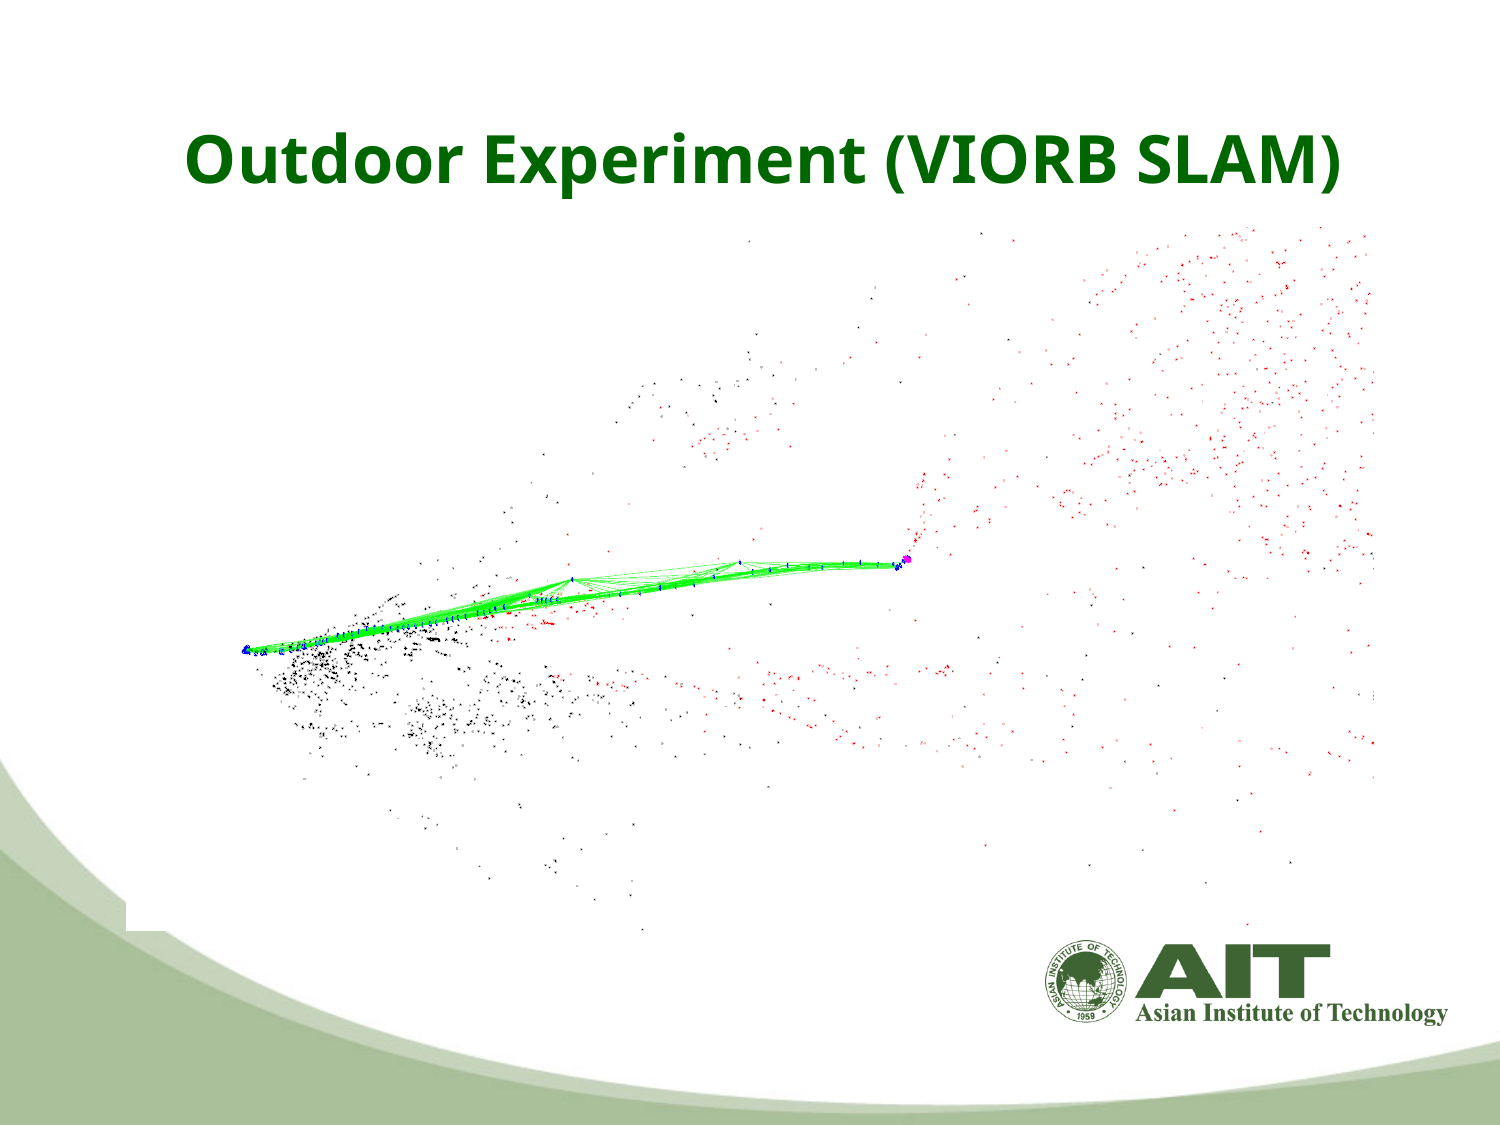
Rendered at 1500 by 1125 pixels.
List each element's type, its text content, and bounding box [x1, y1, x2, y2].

picture [0, 0, 1500, 1125]
title Outdoor Experiment (VIORB SLAM) [88, 63, 1439, 251]
